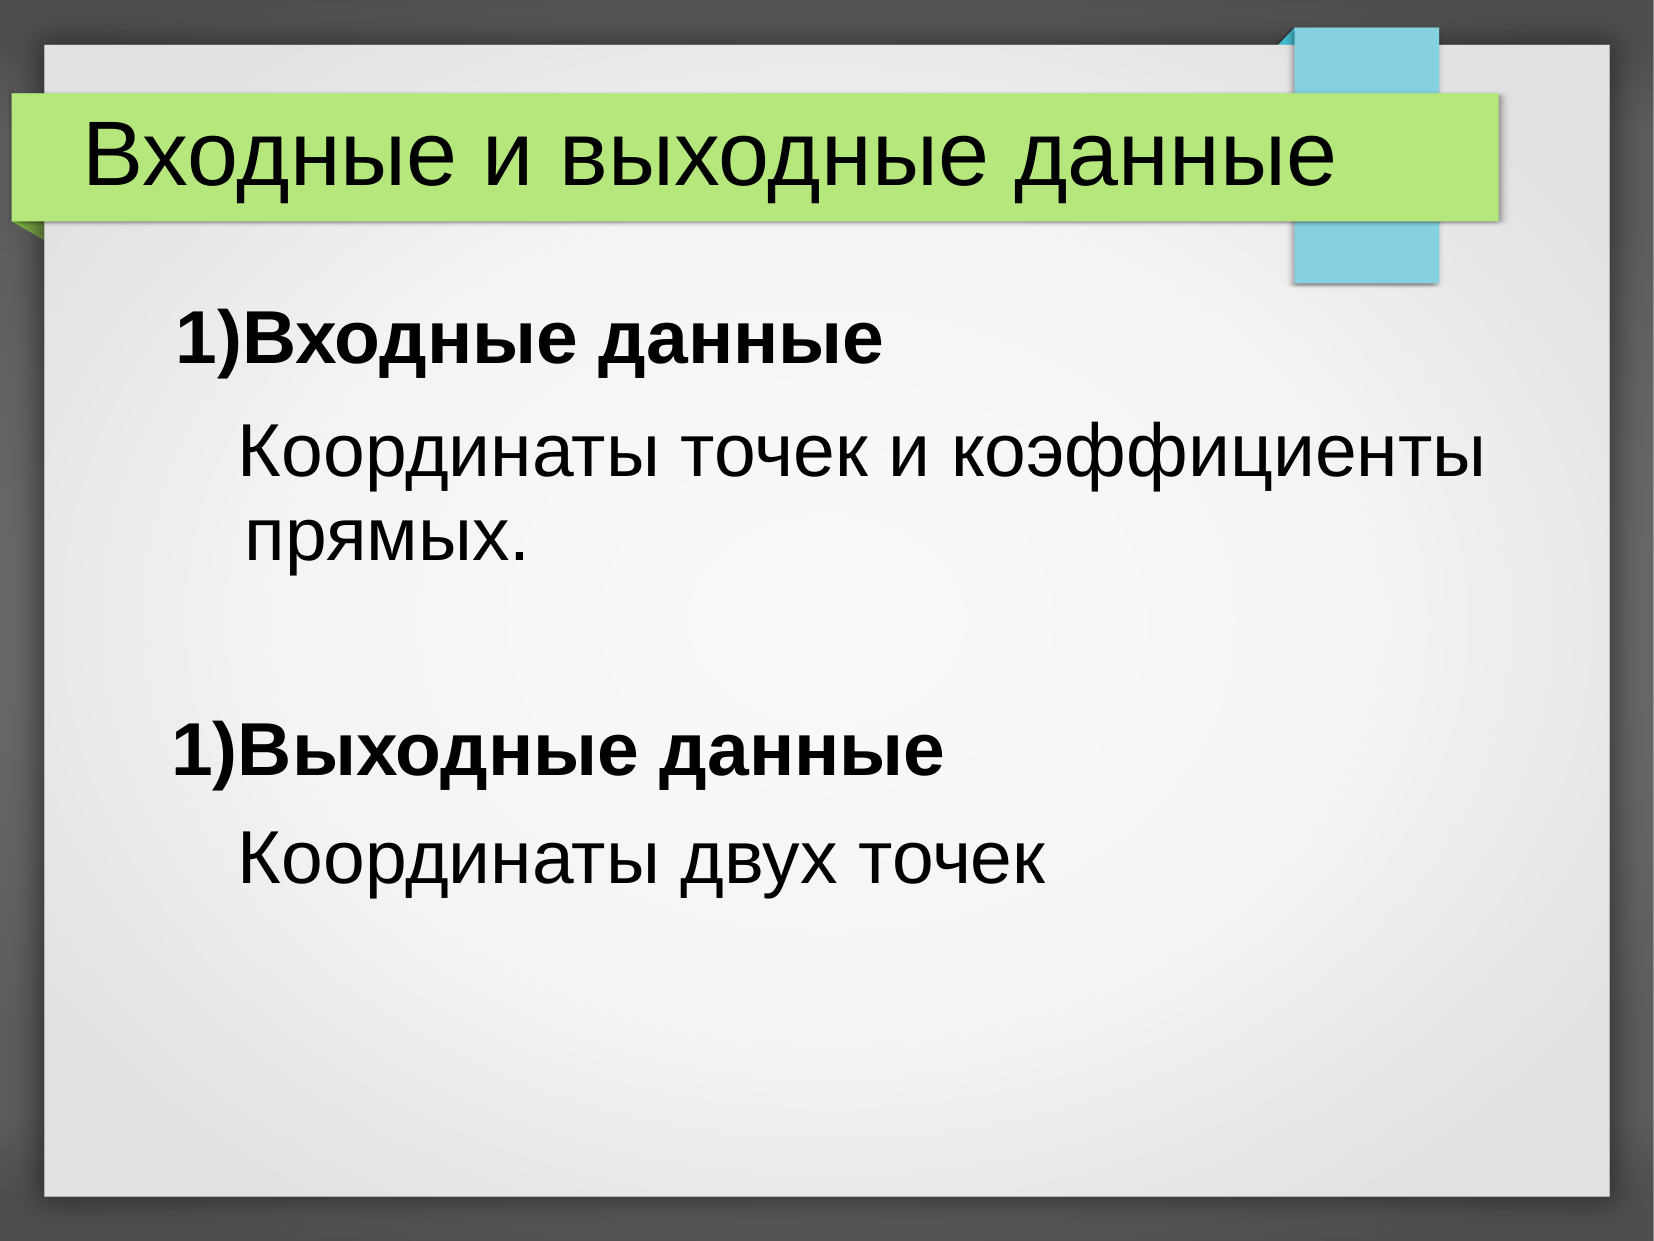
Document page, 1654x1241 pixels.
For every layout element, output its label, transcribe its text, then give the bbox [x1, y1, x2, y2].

list Входные данные Координаты точек и коэффициенты прямых. Выходные данные Координаты двух точек [82, 295, 1571, 1015]
title Входные и выходные данные [82, 51, 1536, 257]
picture [0, 0, 1654, 1241]
